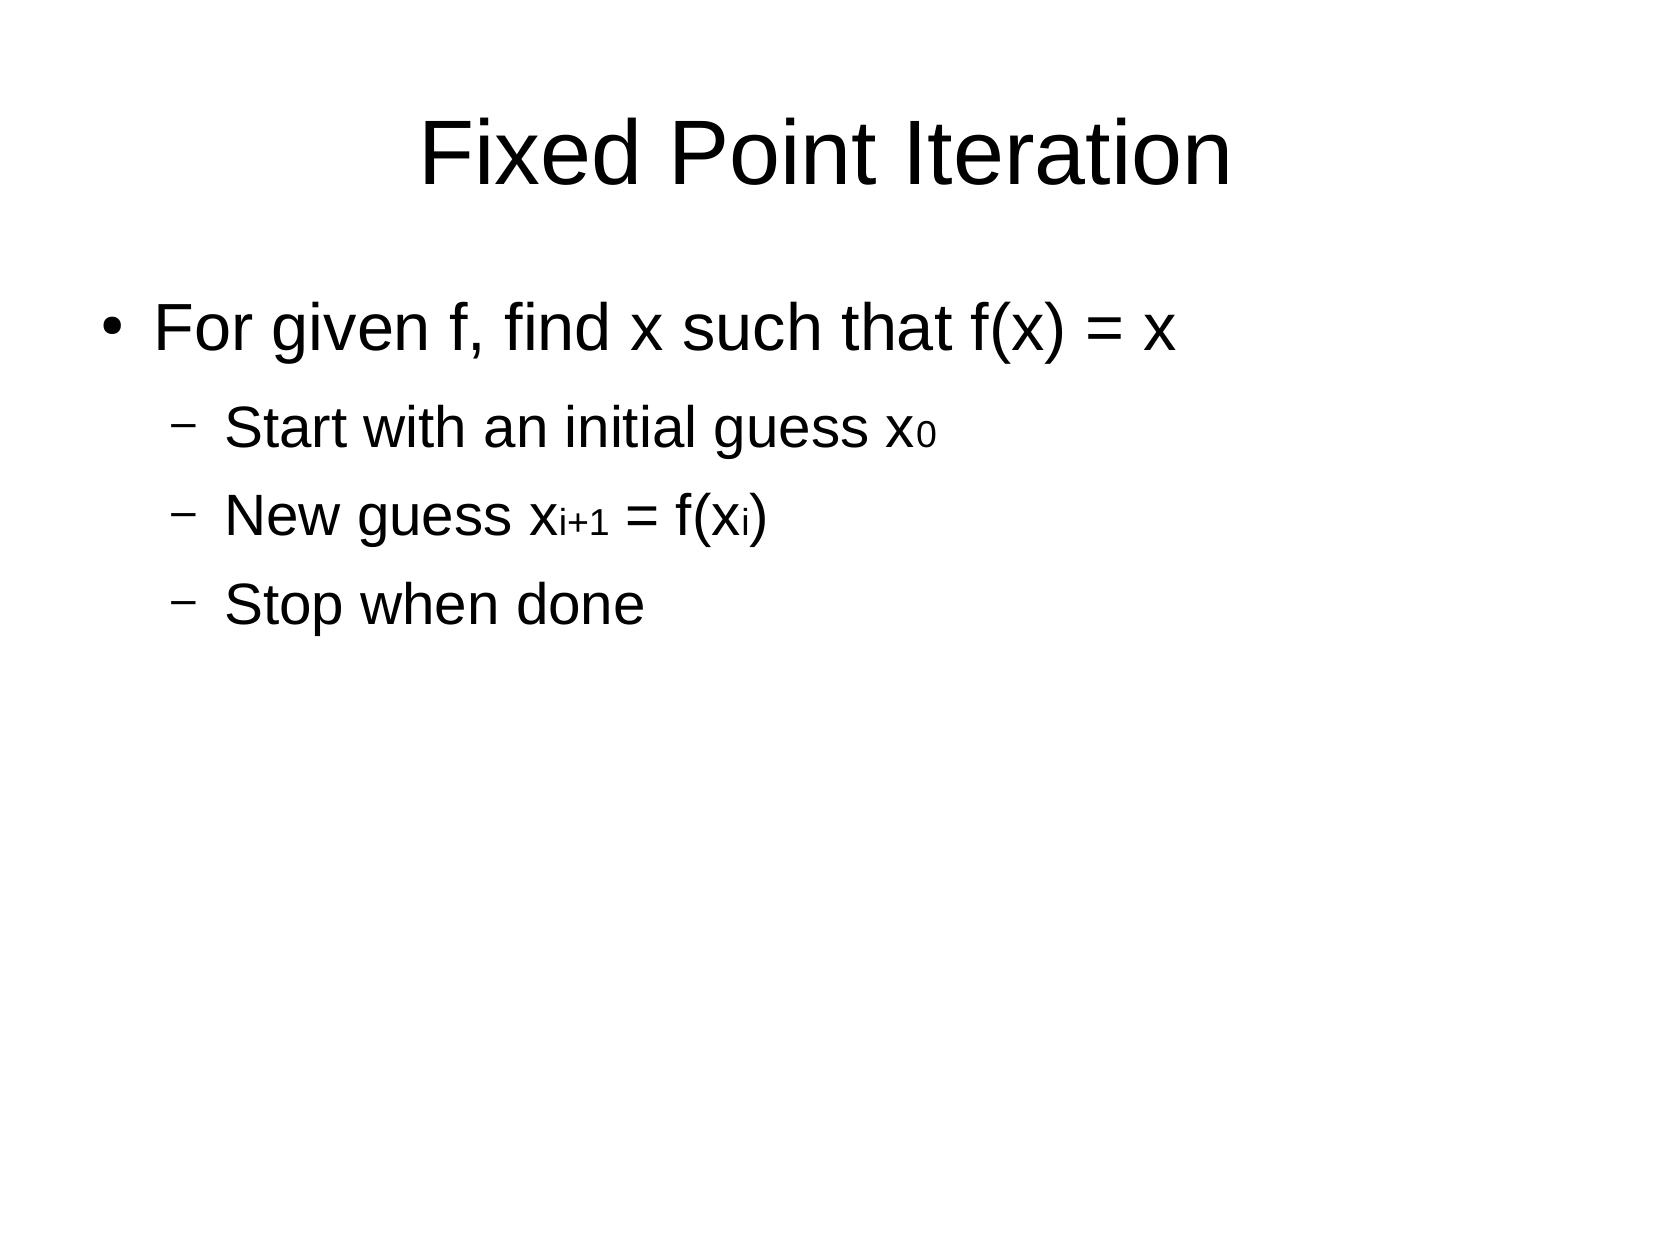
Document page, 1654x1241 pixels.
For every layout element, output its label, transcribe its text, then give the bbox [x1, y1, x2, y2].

list For given f, find x such that f(x) = x Start with an initial guess x0 New guess xi+1 = f(xi) Stop when done [82, 290, 1571, 1010]
title Fixed Point Iteration [82, 49, 1571, 257]
